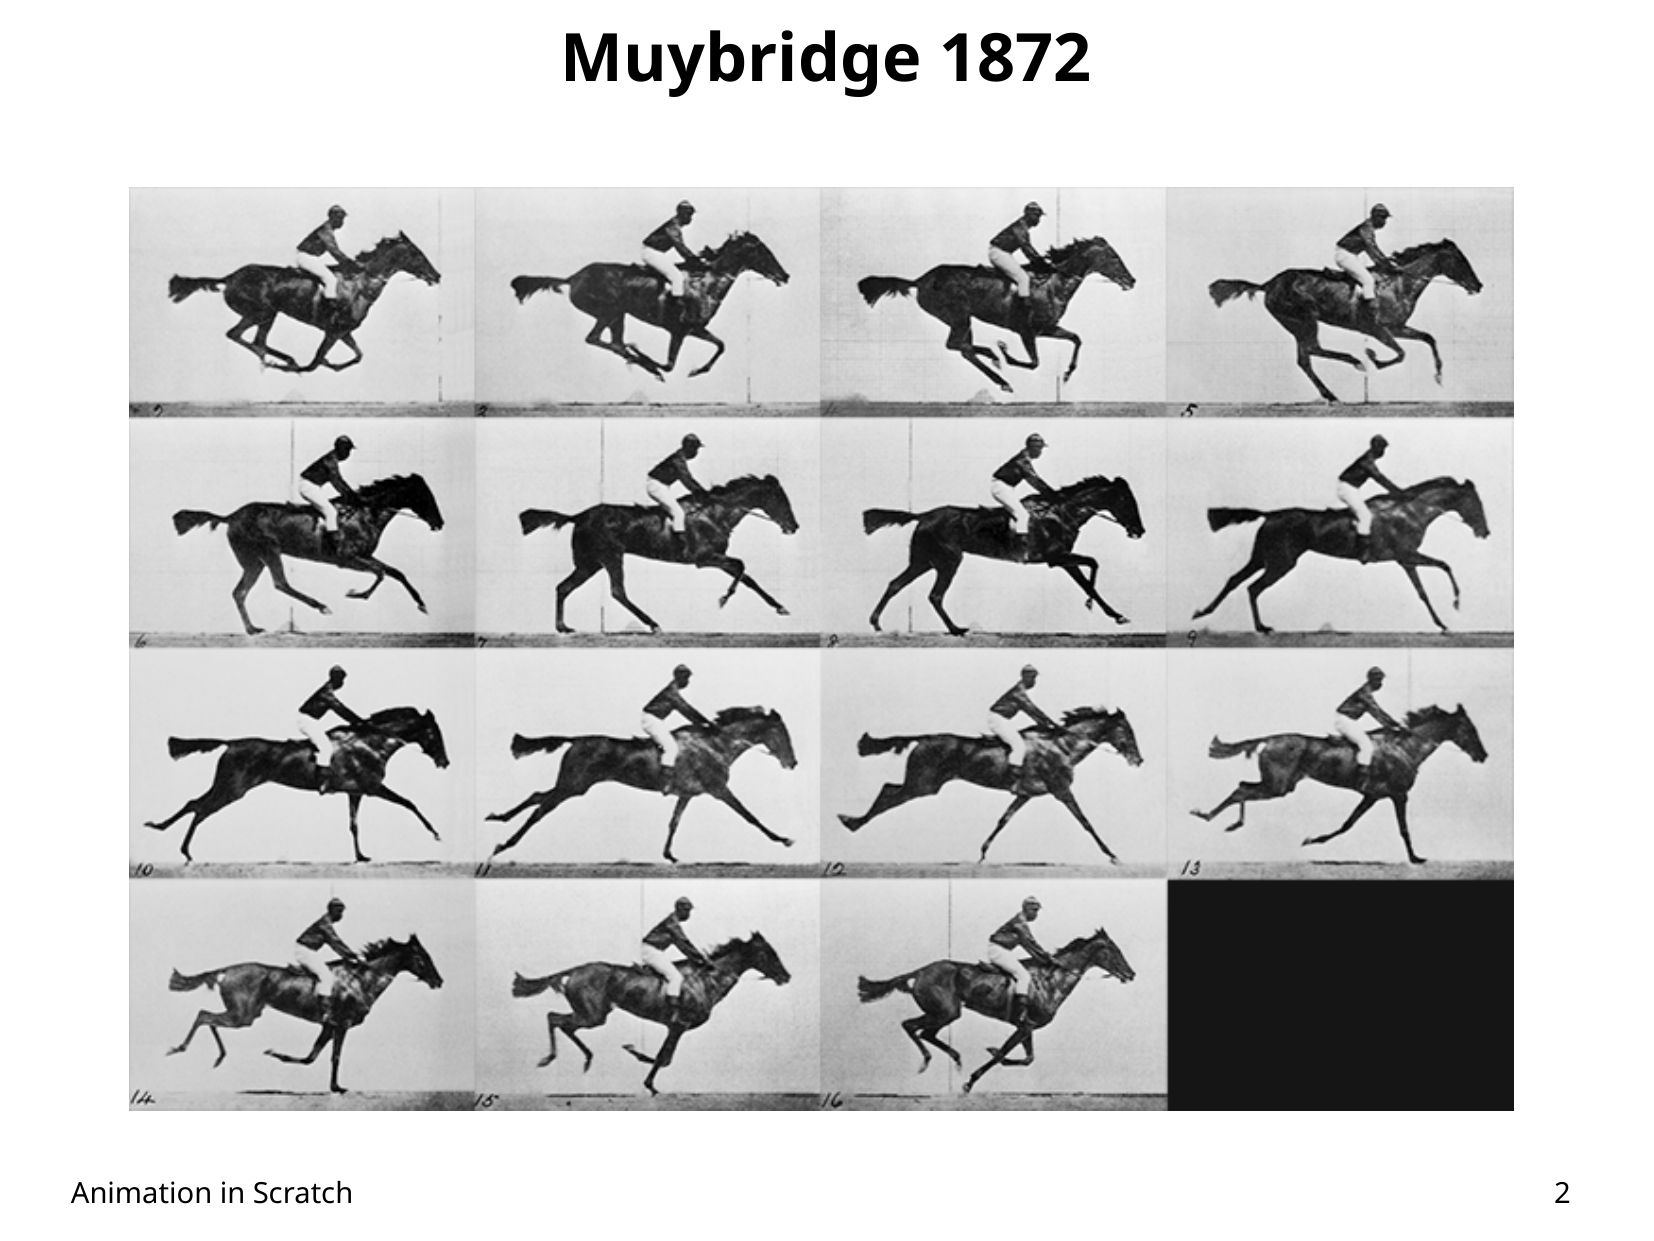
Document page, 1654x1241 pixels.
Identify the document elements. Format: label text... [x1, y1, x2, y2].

title Muybridge 1872 [0, 5, 1654, 107]
picture [129, 187, 1514, 1111]
